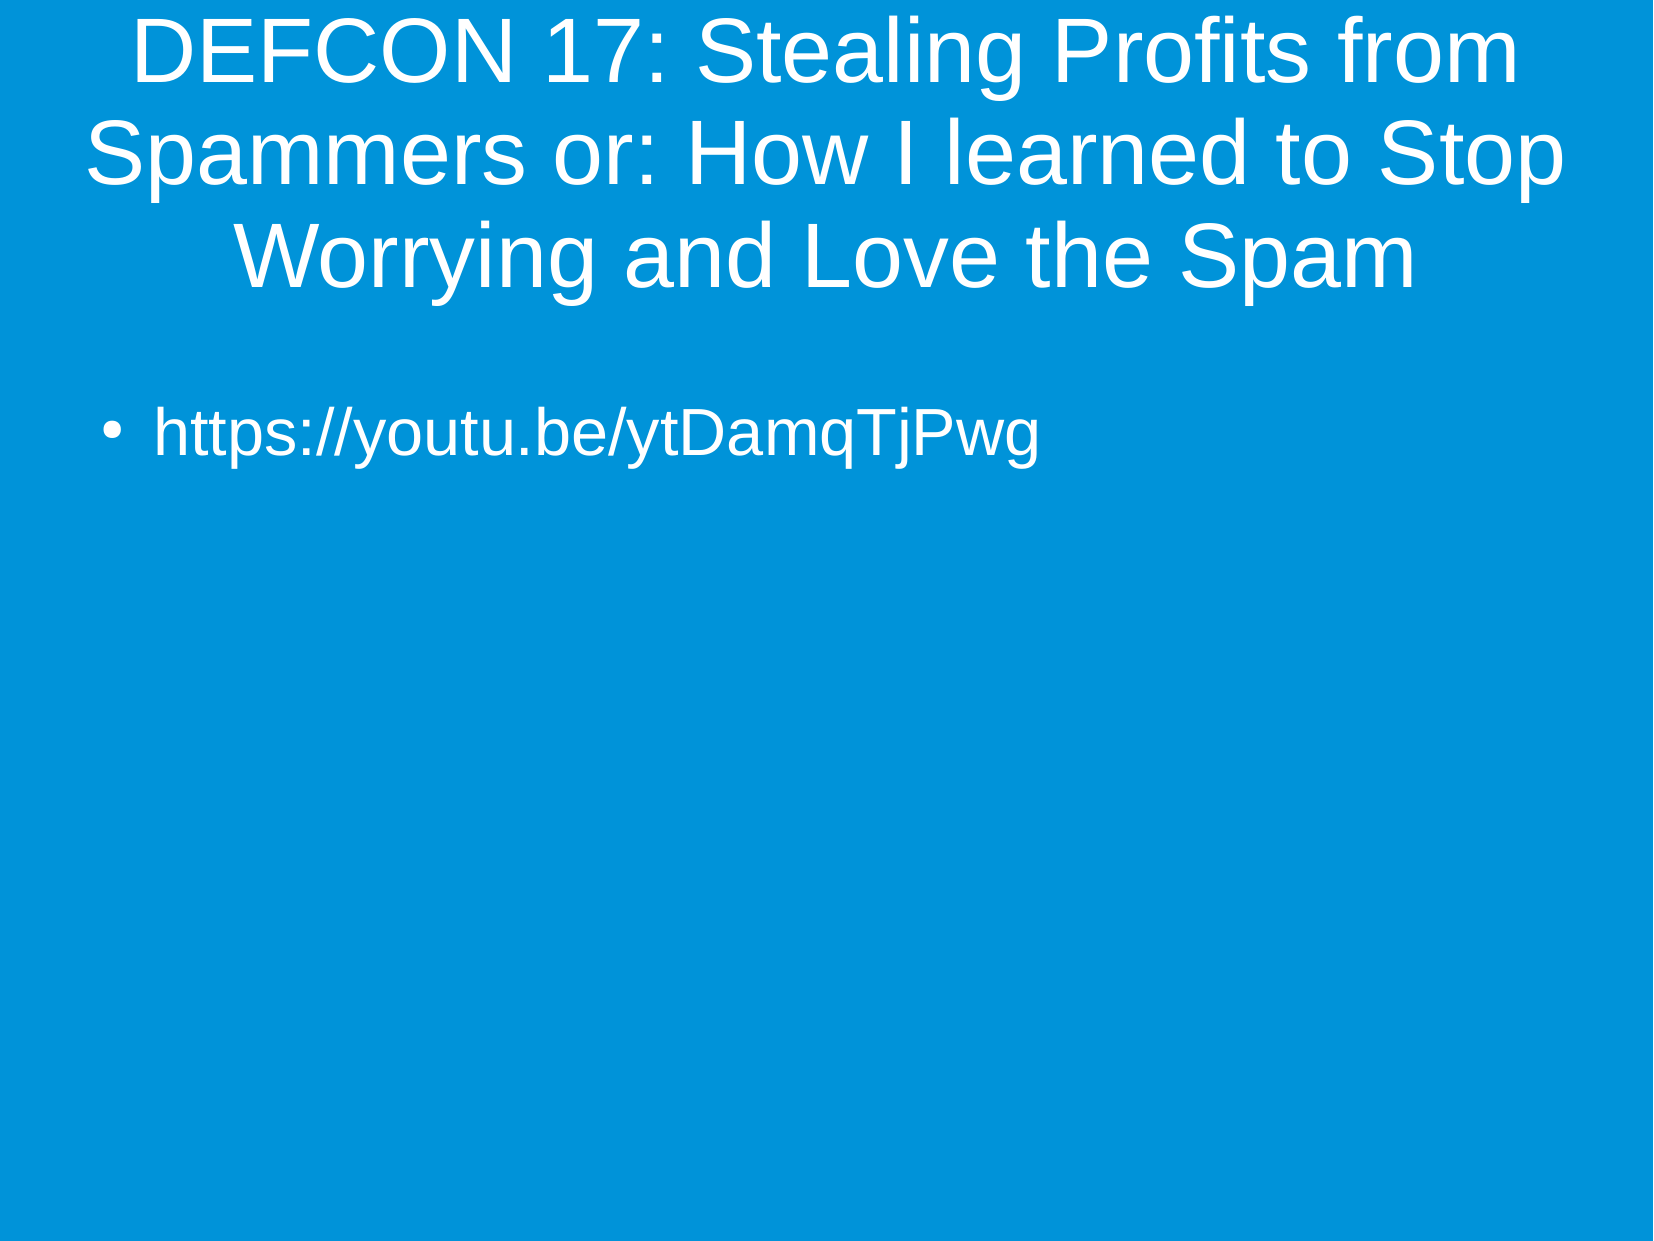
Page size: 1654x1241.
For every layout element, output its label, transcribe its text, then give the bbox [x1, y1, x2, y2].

list https://youtu.be/ytDamqTjPwg [82, 290, 1571, 1010]
title DEFCON 17: Stealing Profits from Spammers or: How I learned to Stop Worrying and Love the Spam [82, 0, 1571, 290]
